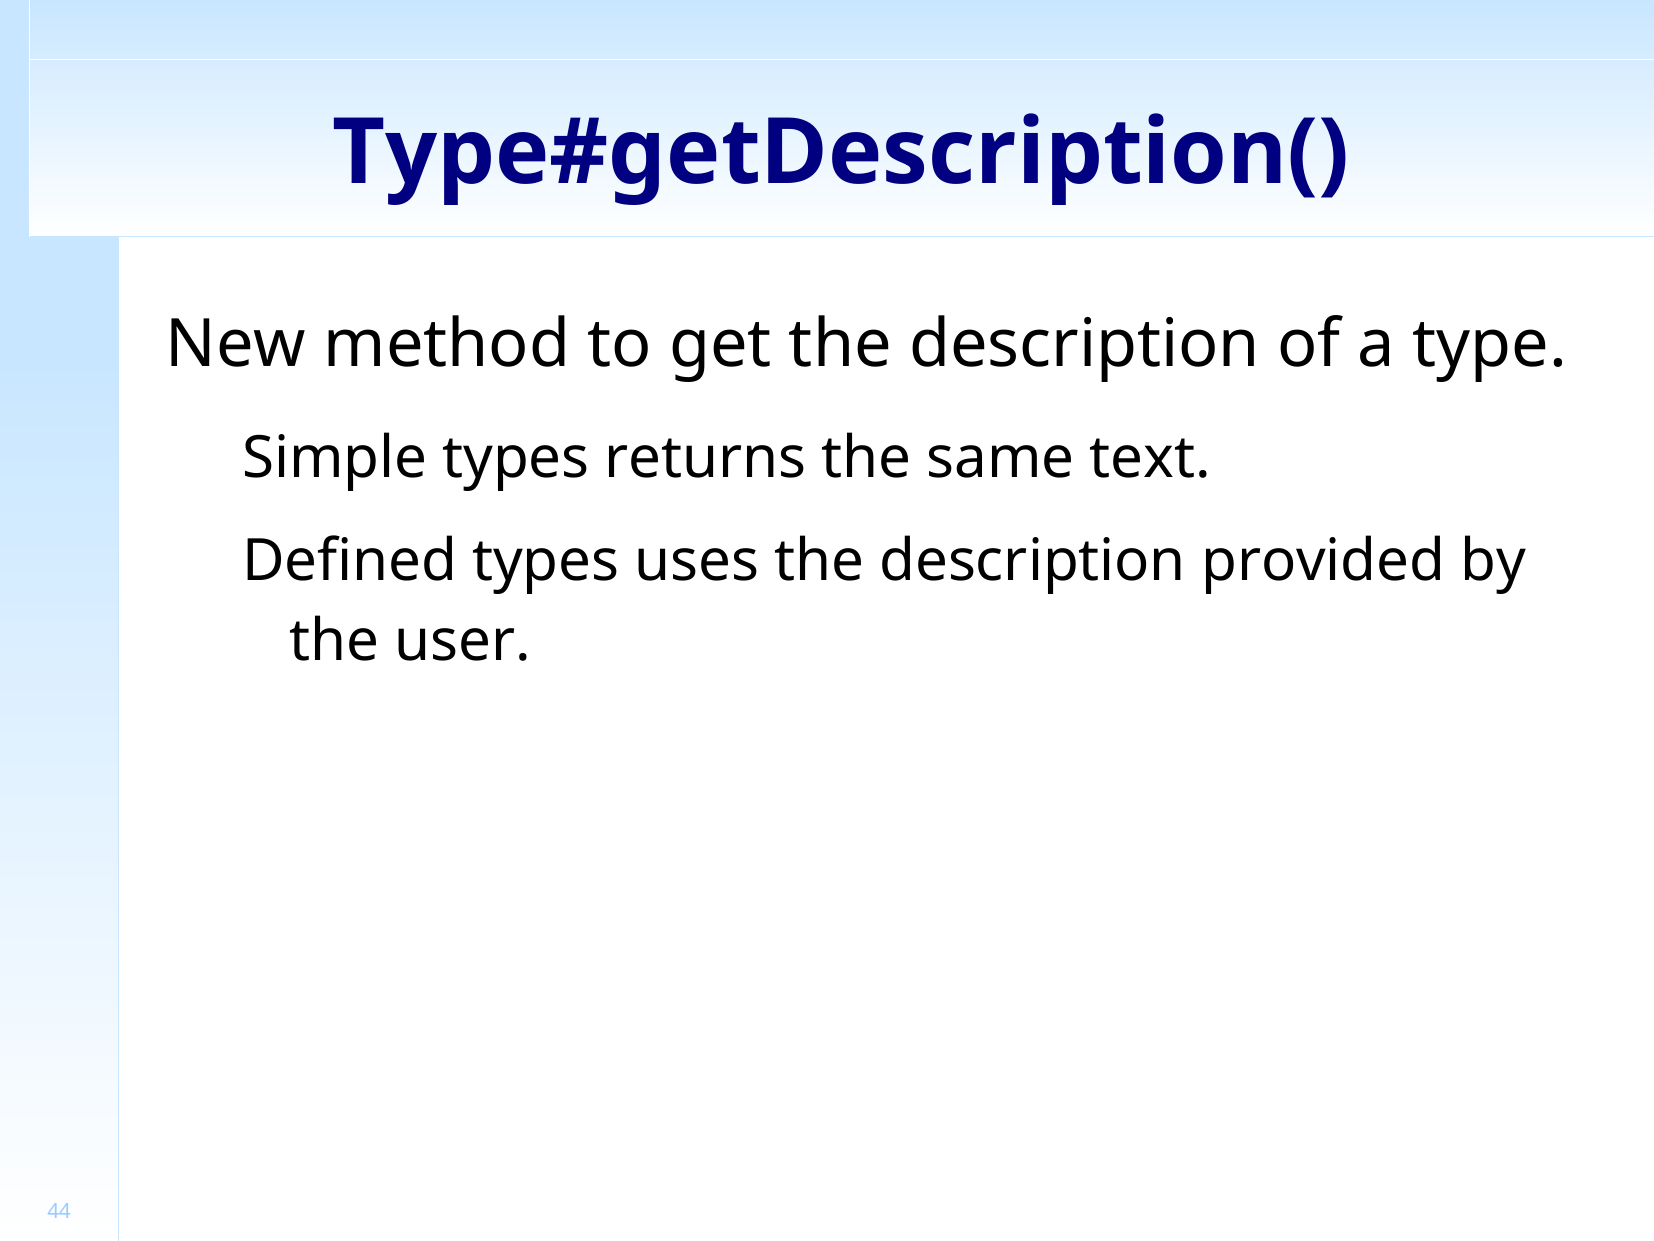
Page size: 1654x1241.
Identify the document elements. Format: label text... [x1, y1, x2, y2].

title Type#getDescription() [29, 59, 1654, 237]
list New method to get the description of a type. Simple types returns the same text. Defined types uses the description provided by the user. [147, 295, 1625, 1182]
